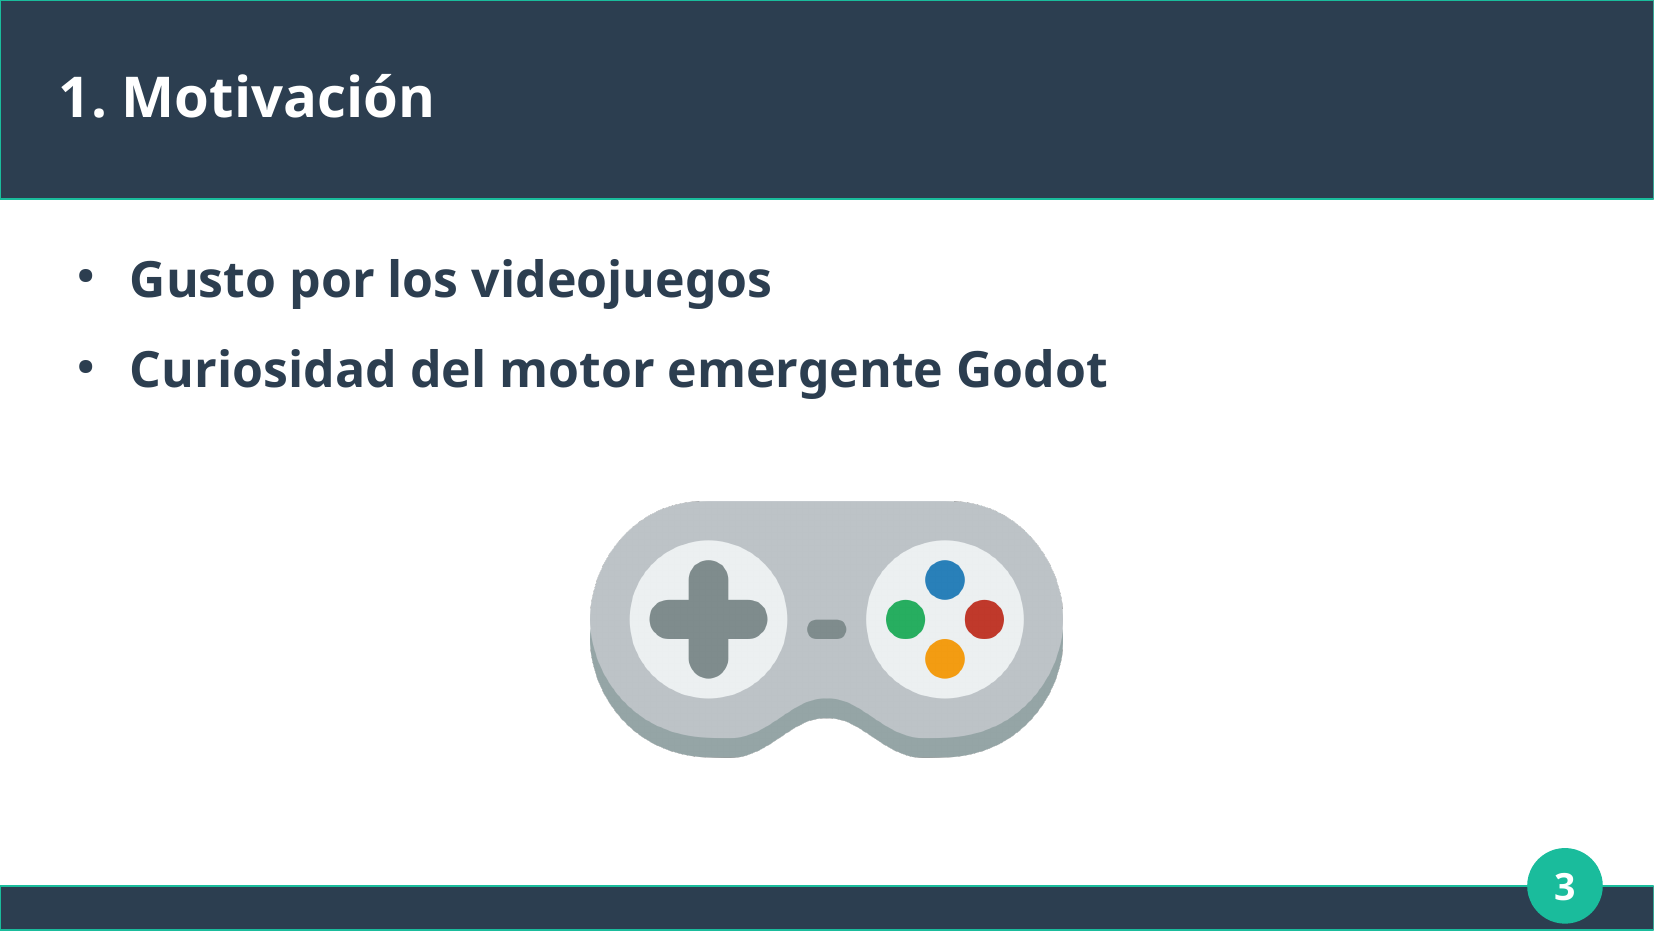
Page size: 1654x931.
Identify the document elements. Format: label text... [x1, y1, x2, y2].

list Gusto por los videojuegos Curiosidad del motor emergente Godot [59, 243, 1595, 864]
title 1. Motivación [59, 37, 1595, 155]
picture [590, 402, 1063, 876]
